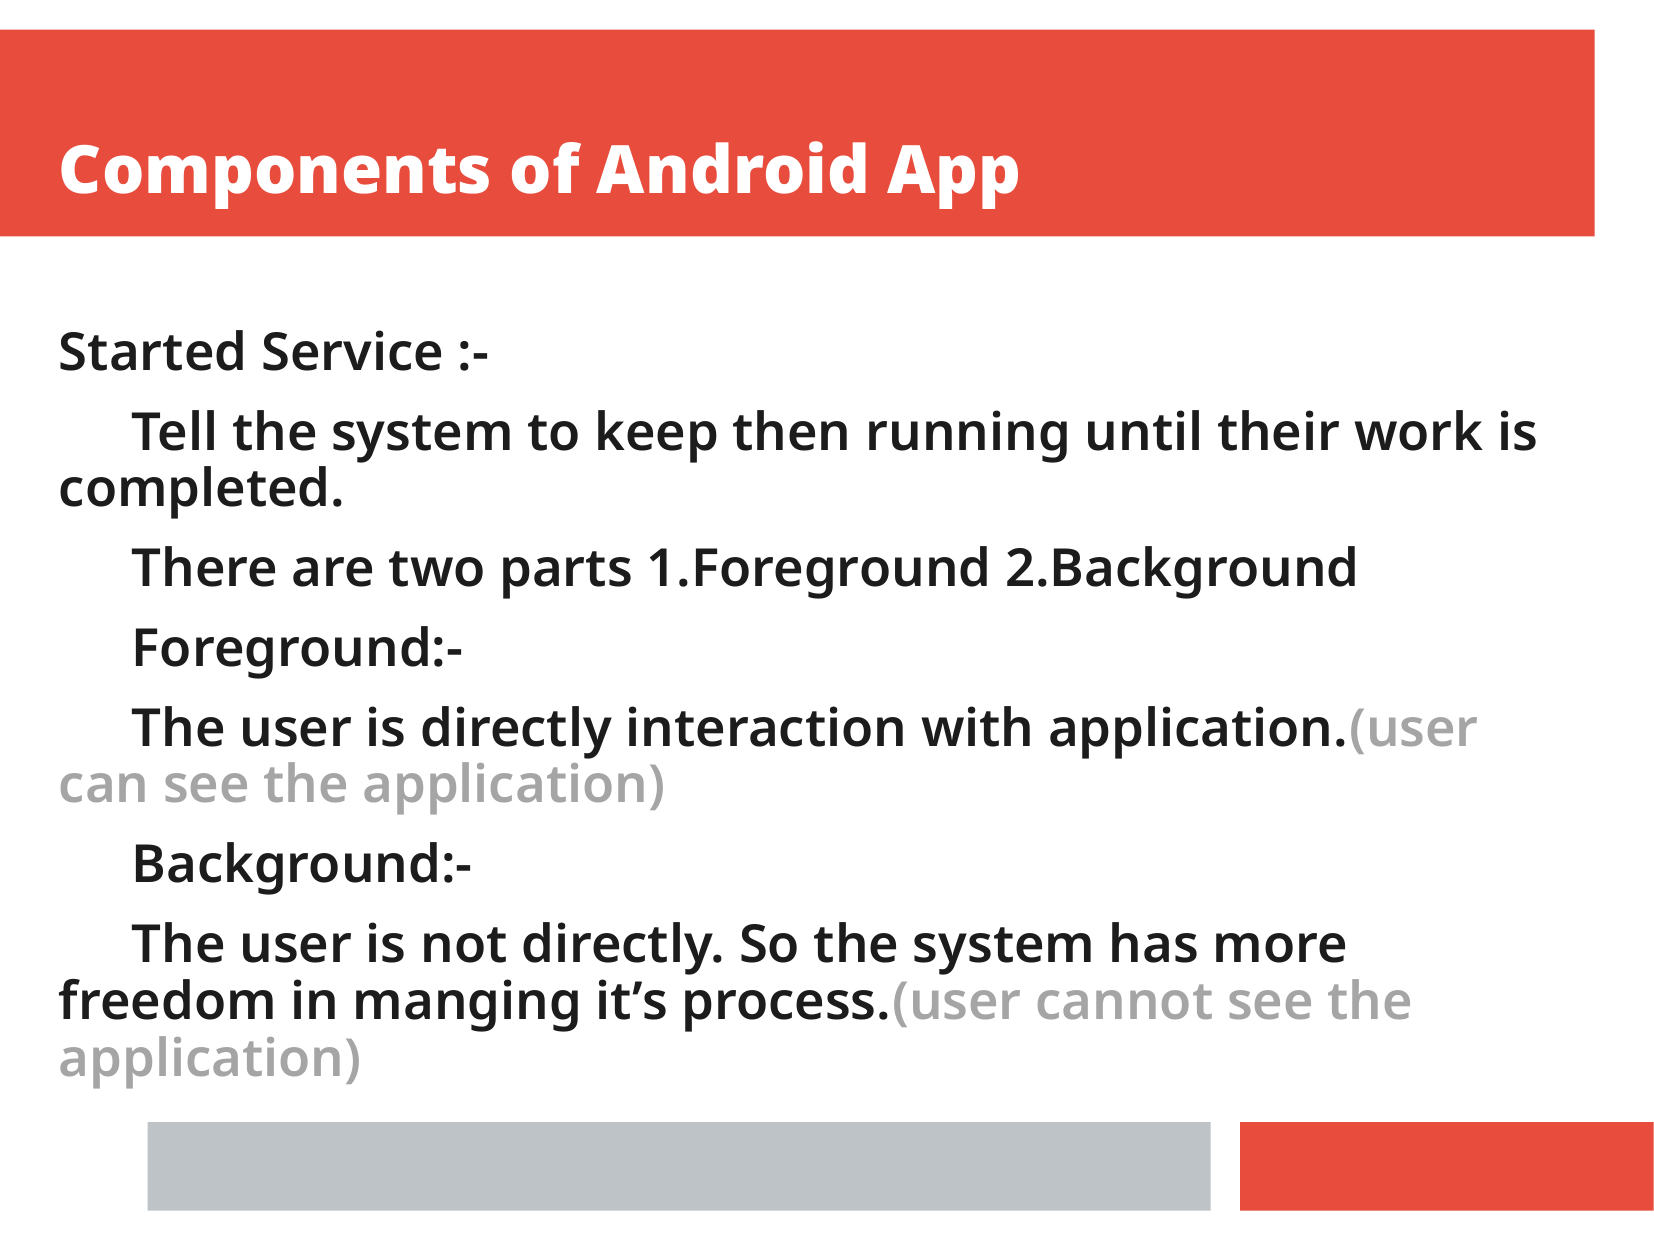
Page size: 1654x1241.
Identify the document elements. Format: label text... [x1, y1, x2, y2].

list Started Service :- Tell the system to keep then running until their work is completed. There are two parts 1.Foreground 2.Background Foreground:- The user is directly interaction with application.(user can see the application) Background:- The user is not directly. So the system has more freedom in manging it’s process.(user cannot see the application) [59, 324, 1565, 1093]
title Components of Android App [59, 59, 1595, 207]
